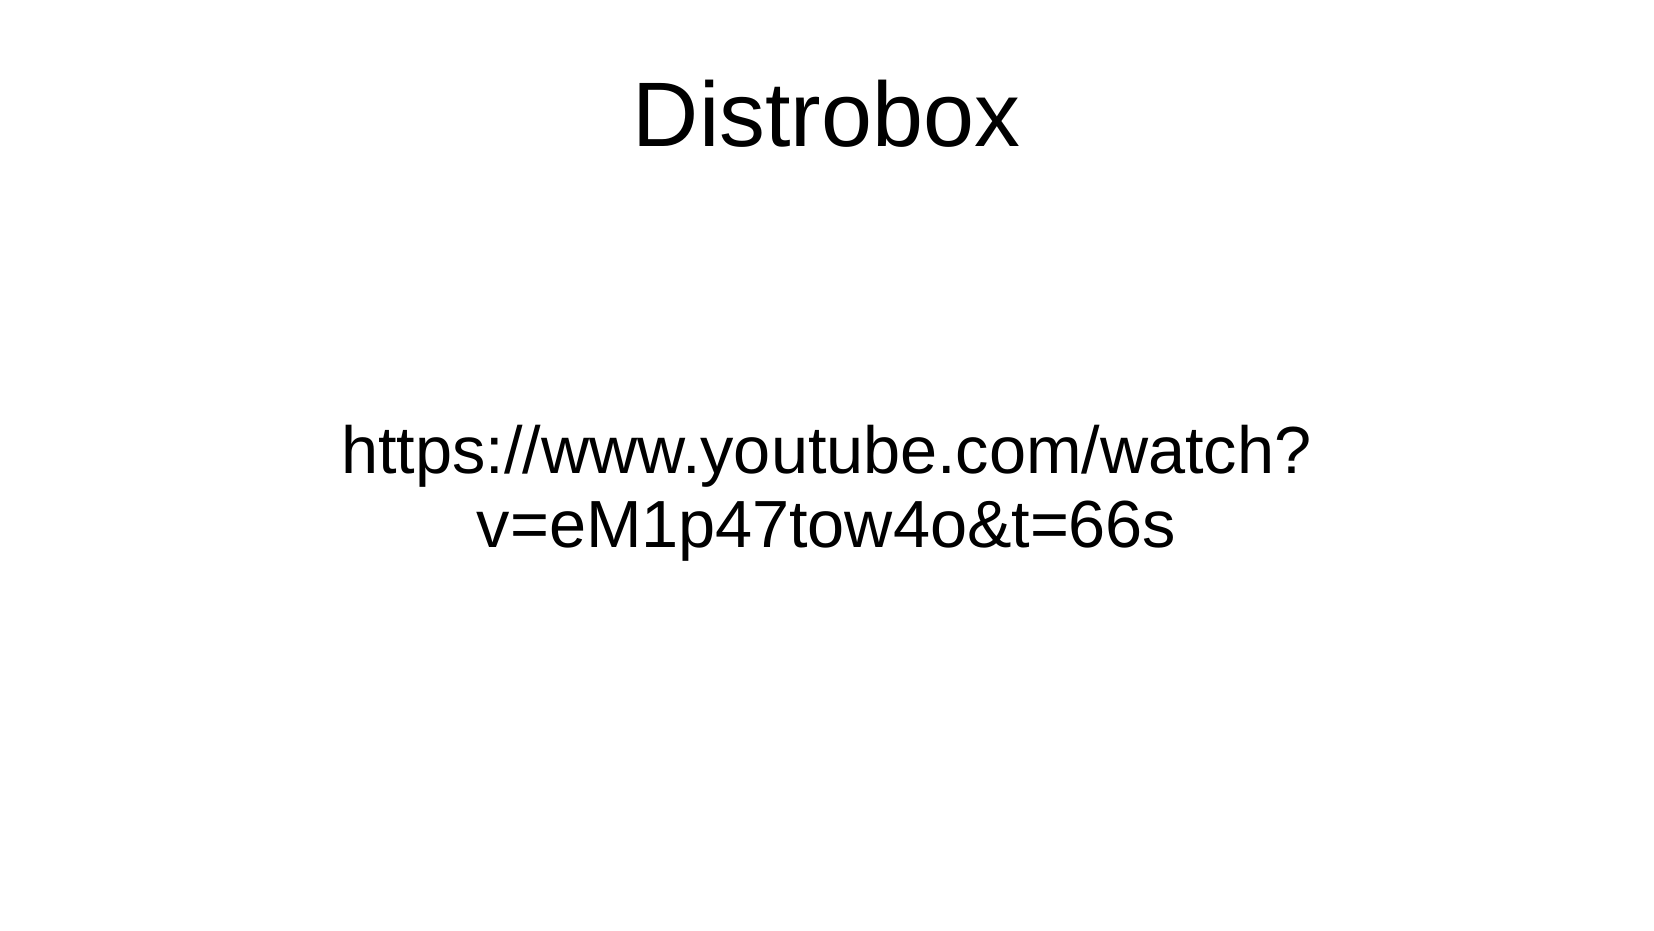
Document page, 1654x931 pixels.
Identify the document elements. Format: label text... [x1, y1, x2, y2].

subtitle https://www.youtube.com/watch?v=eM1p47tow4o&t=66s [82, 217, 1571, 758]
title Distrobox [82, 37, 1571, 193]
